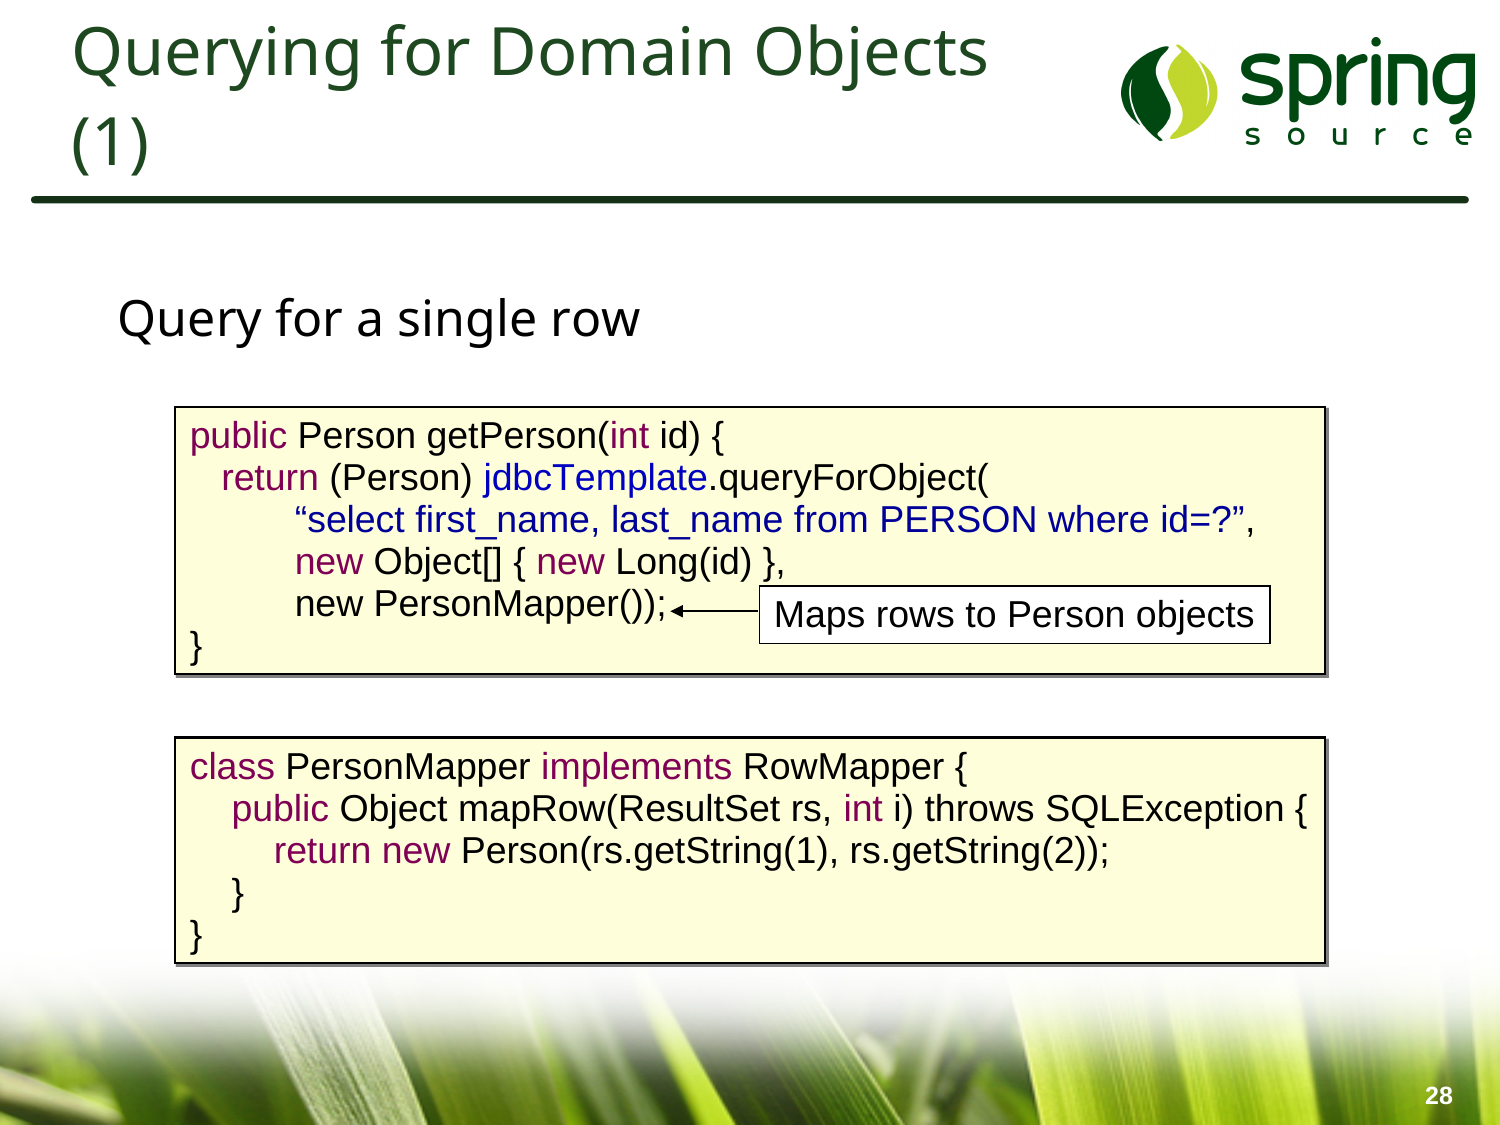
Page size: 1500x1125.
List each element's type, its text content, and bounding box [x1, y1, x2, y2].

text_box Maps rows to Person objects [759, 586, 1270, 644]
list Query for a single row [103, 275, 1394, 938]
title Querying for Domain Objects (1) [56, 5, 1089, 184]
picture [0, 944, 1500, 1125]
text_box class PersonMapper implements RowMapper { public Object mapRow(ResultSet rs, int i) throws SQLException { return new Person(rs.getString(1), rs.getString(2)); } } [174, 737, 1326, 963]
picture [1121, 37, 1475, 145]
text_box public Person getPerson(int id) { return (Person) jdbcTemplate.queryForObject( “select first_name, last_name from PERSON where id=?”, new Object[] { new Long(id) }, new PersonMapper()); } [174, 406, 1326, 675]
